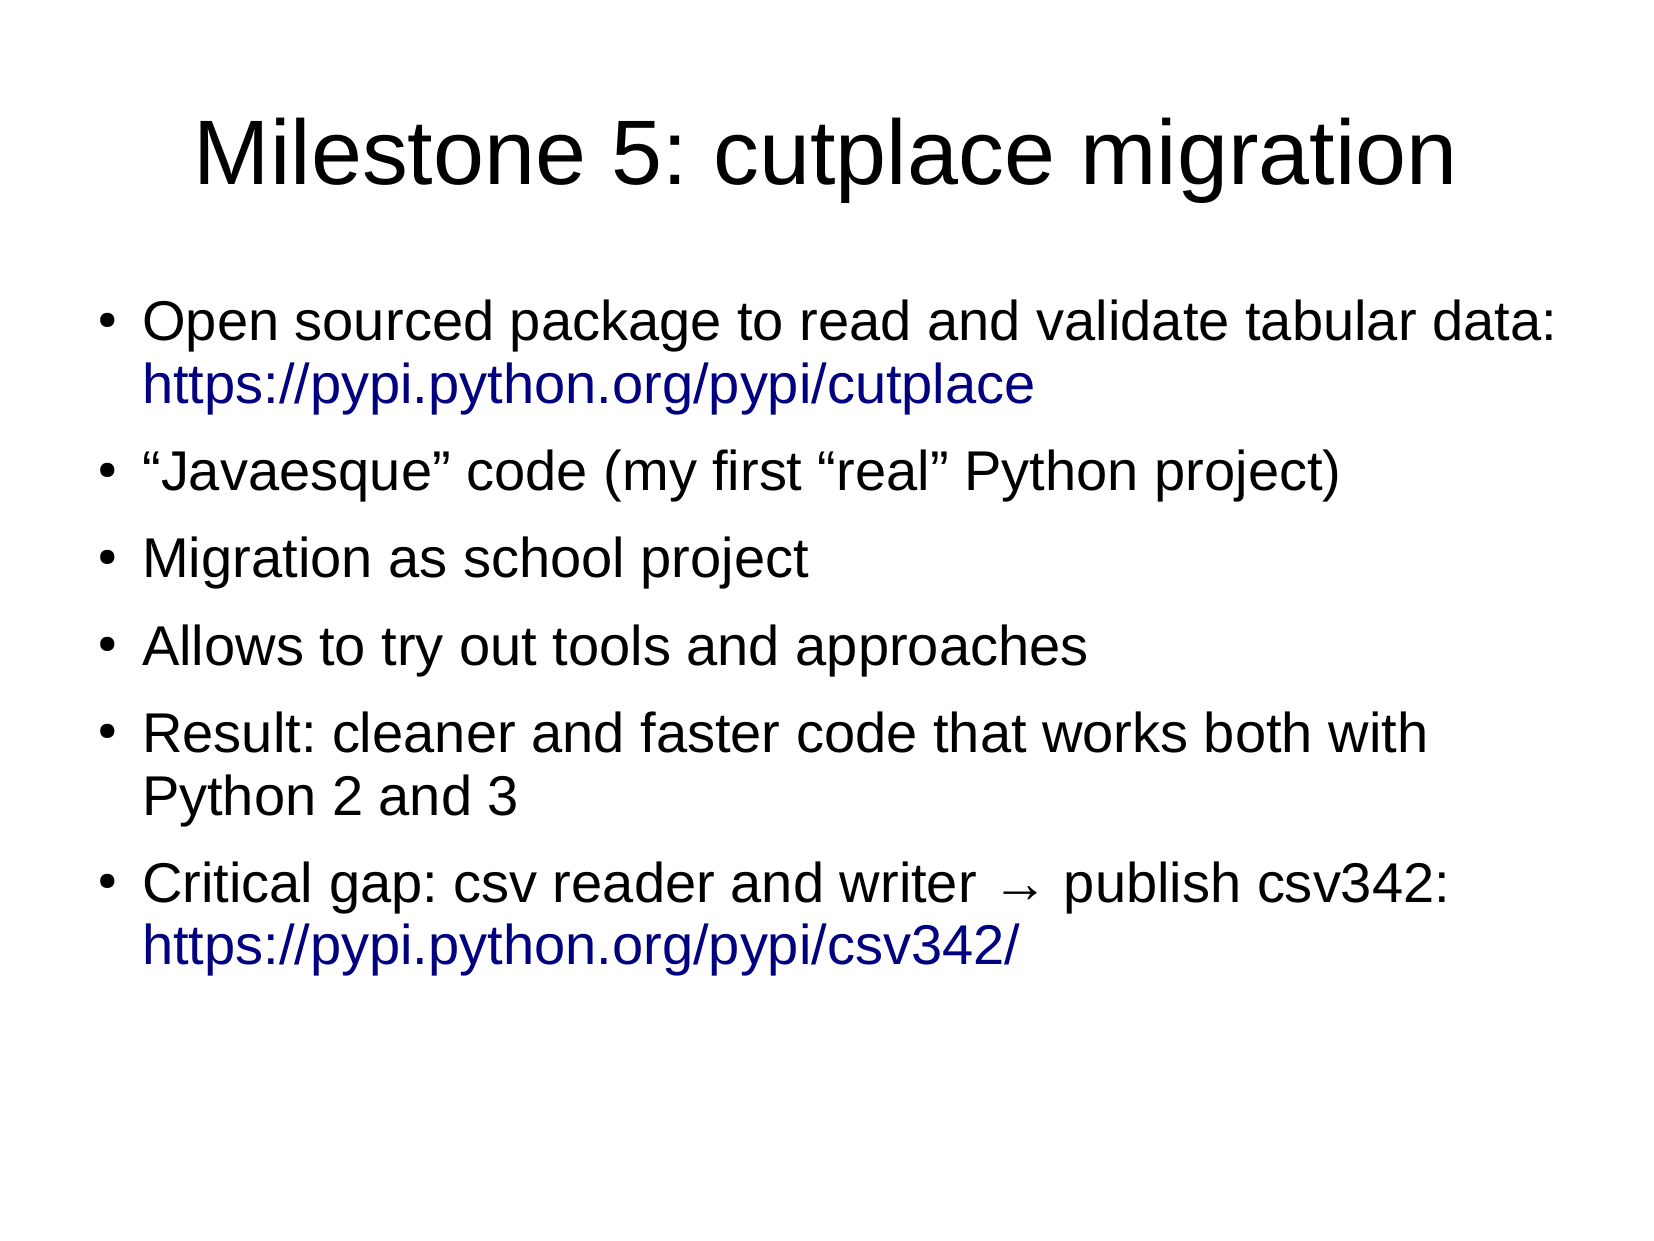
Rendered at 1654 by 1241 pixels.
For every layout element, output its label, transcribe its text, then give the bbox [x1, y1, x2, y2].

title Milestone 5: cutplace migration [82, 49, 1571, 257]
list Open sourced package to read and validate tabular data: https://pypi.python.org/pypi/cutplace “Javaesque” code (my first “real” Python project) Migration as school project Allows to try out tools and approaches Result: cleaner and faster code that works both with Python 2 and 3 Critical gap: csv reader and writer → publish csv342: https://pypi.python.org/pypi/csv342/ [82, 290, 1571, 1010]
